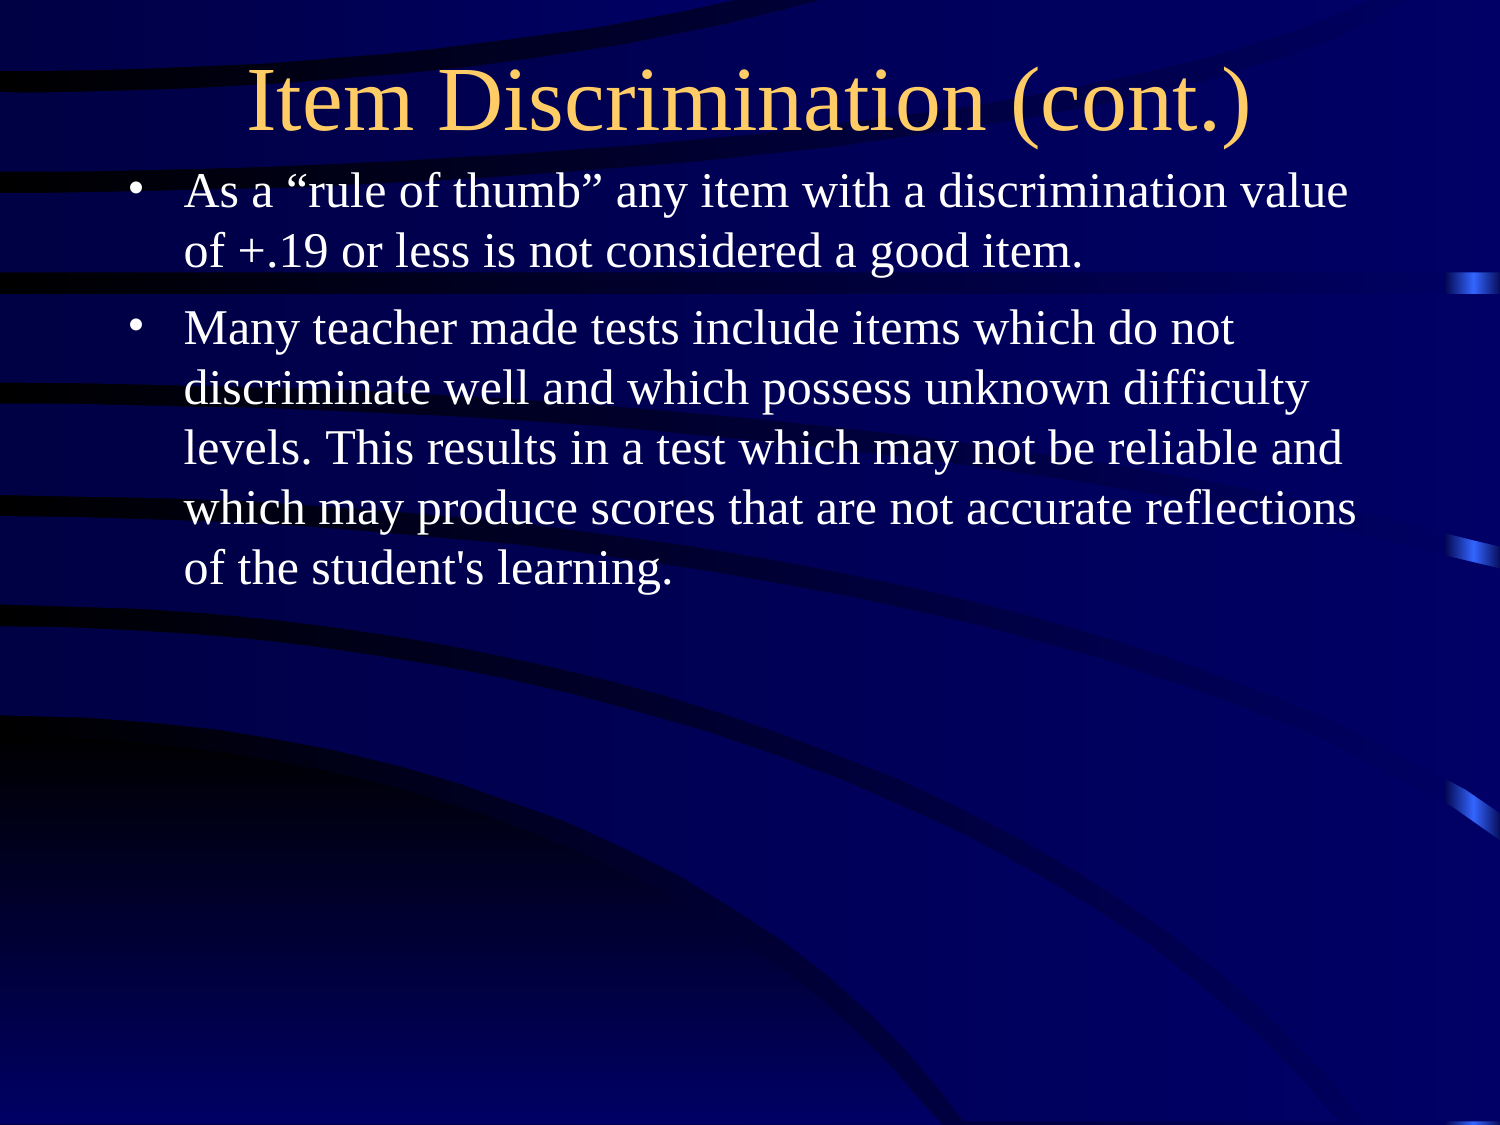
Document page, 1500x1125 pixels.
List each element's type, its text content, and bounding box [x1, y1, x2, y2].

title Item Discrimination (cont.) [112, 0, 1388, 149]
list As a “rule of thumb” any item with a discrimination value of +.19 or less is not considered a good item. Many teacher made tests include items which do not discriminate well and which possess unknown difficulty levels. This results in a test which may not be reliable and which may produce scores that are not accurate reflections of the student's learning. [112, 149, 1388, 1125]
